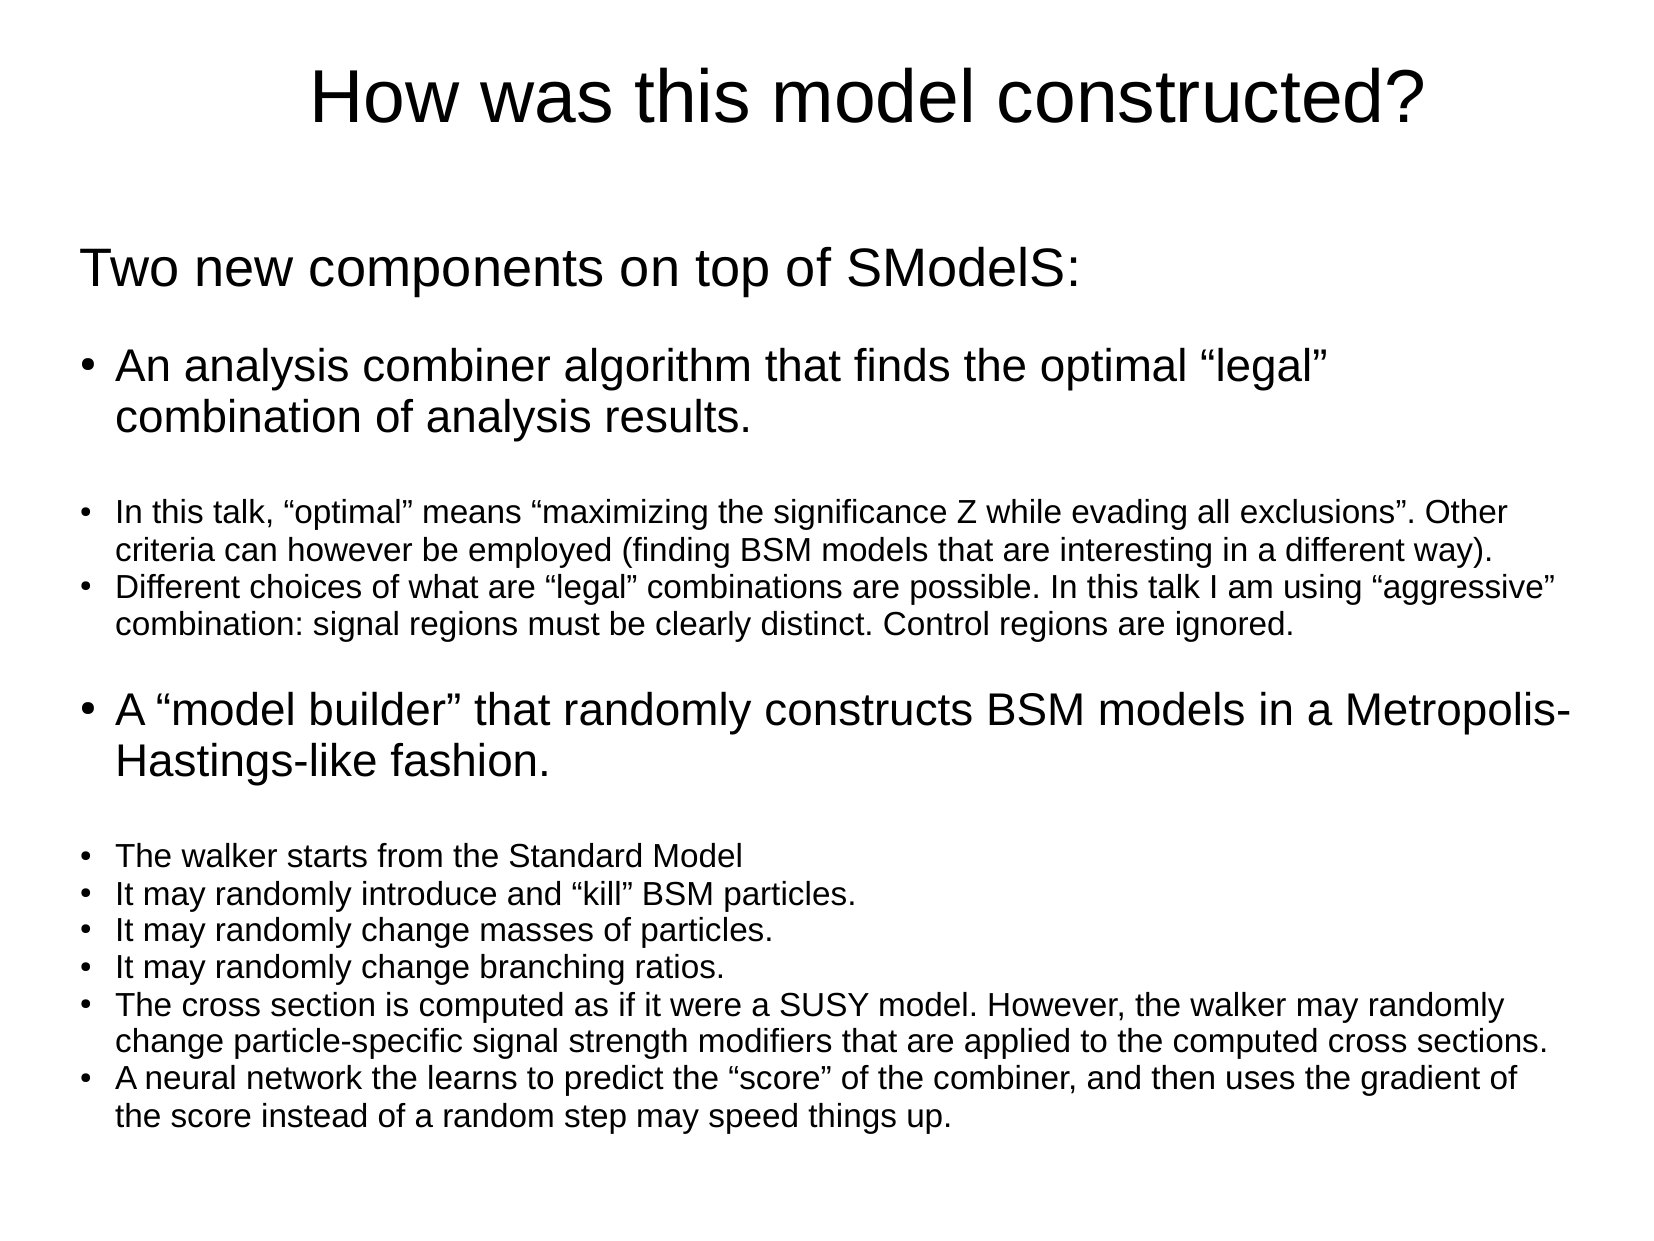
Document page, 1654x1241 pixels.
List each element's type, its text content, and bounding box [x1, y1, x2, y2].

text_box How was this model constructed? [188, 47, 1548, 230]
text_box Two new components on top of SModelS: An analysis combiner algorithm that finds the optimal “legal” combination of analysis results. In this talk, “optimal” means “maximizing the significance Z while evading all exclusions”. Other criteria can however be employed (finding BSM models that are interesting in a different way). Different choices of what are “legal” combinations are possible. In this talk I am using “aggressive” combination: signal regions must be clearly distinct. Control regions are ignored. A “model builder” that randomly constructs BSM models in a Metropolis-Hastings-like fashion. The walker starts from the Standard Model It may randomly introduce and “kill” BSM particles. It may randomly change masses of particles. It may randomly change branching ratios. The cross section is computed as if it were a SUSY model. However, the walker may randomly change particle-specific signal strength modifiers that are applied to the computed cross sections. A neural network the learns to predict the “score” of the combiner, and then uses the gradient of the score instead of a random step may speed things up. [64, 230, 1589, 1184]
